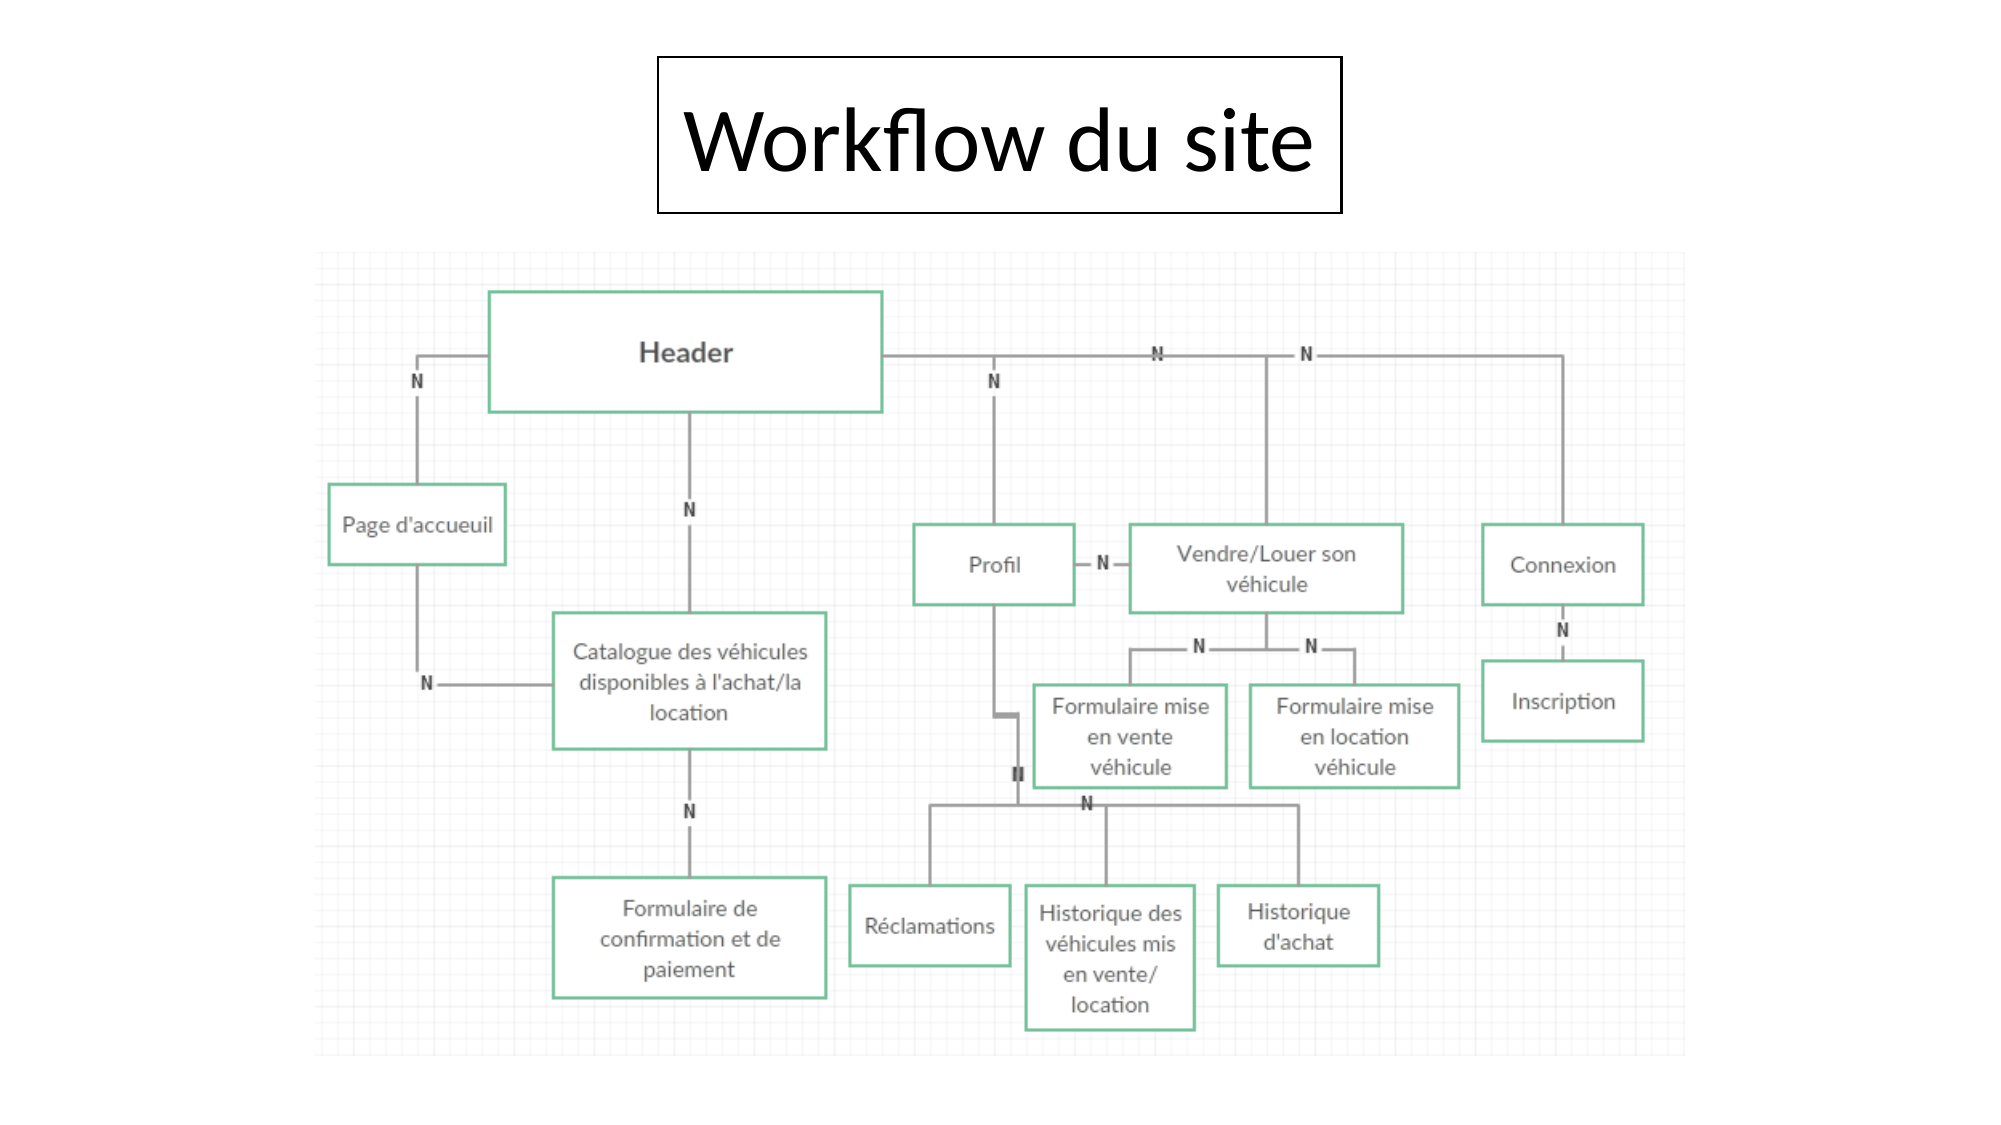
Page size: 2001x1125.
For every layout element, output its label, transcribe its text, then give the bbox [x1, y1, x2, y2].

title Workflow du site [658, 57, 1342, 214]
picture [315, 252, 1685, 1056]
